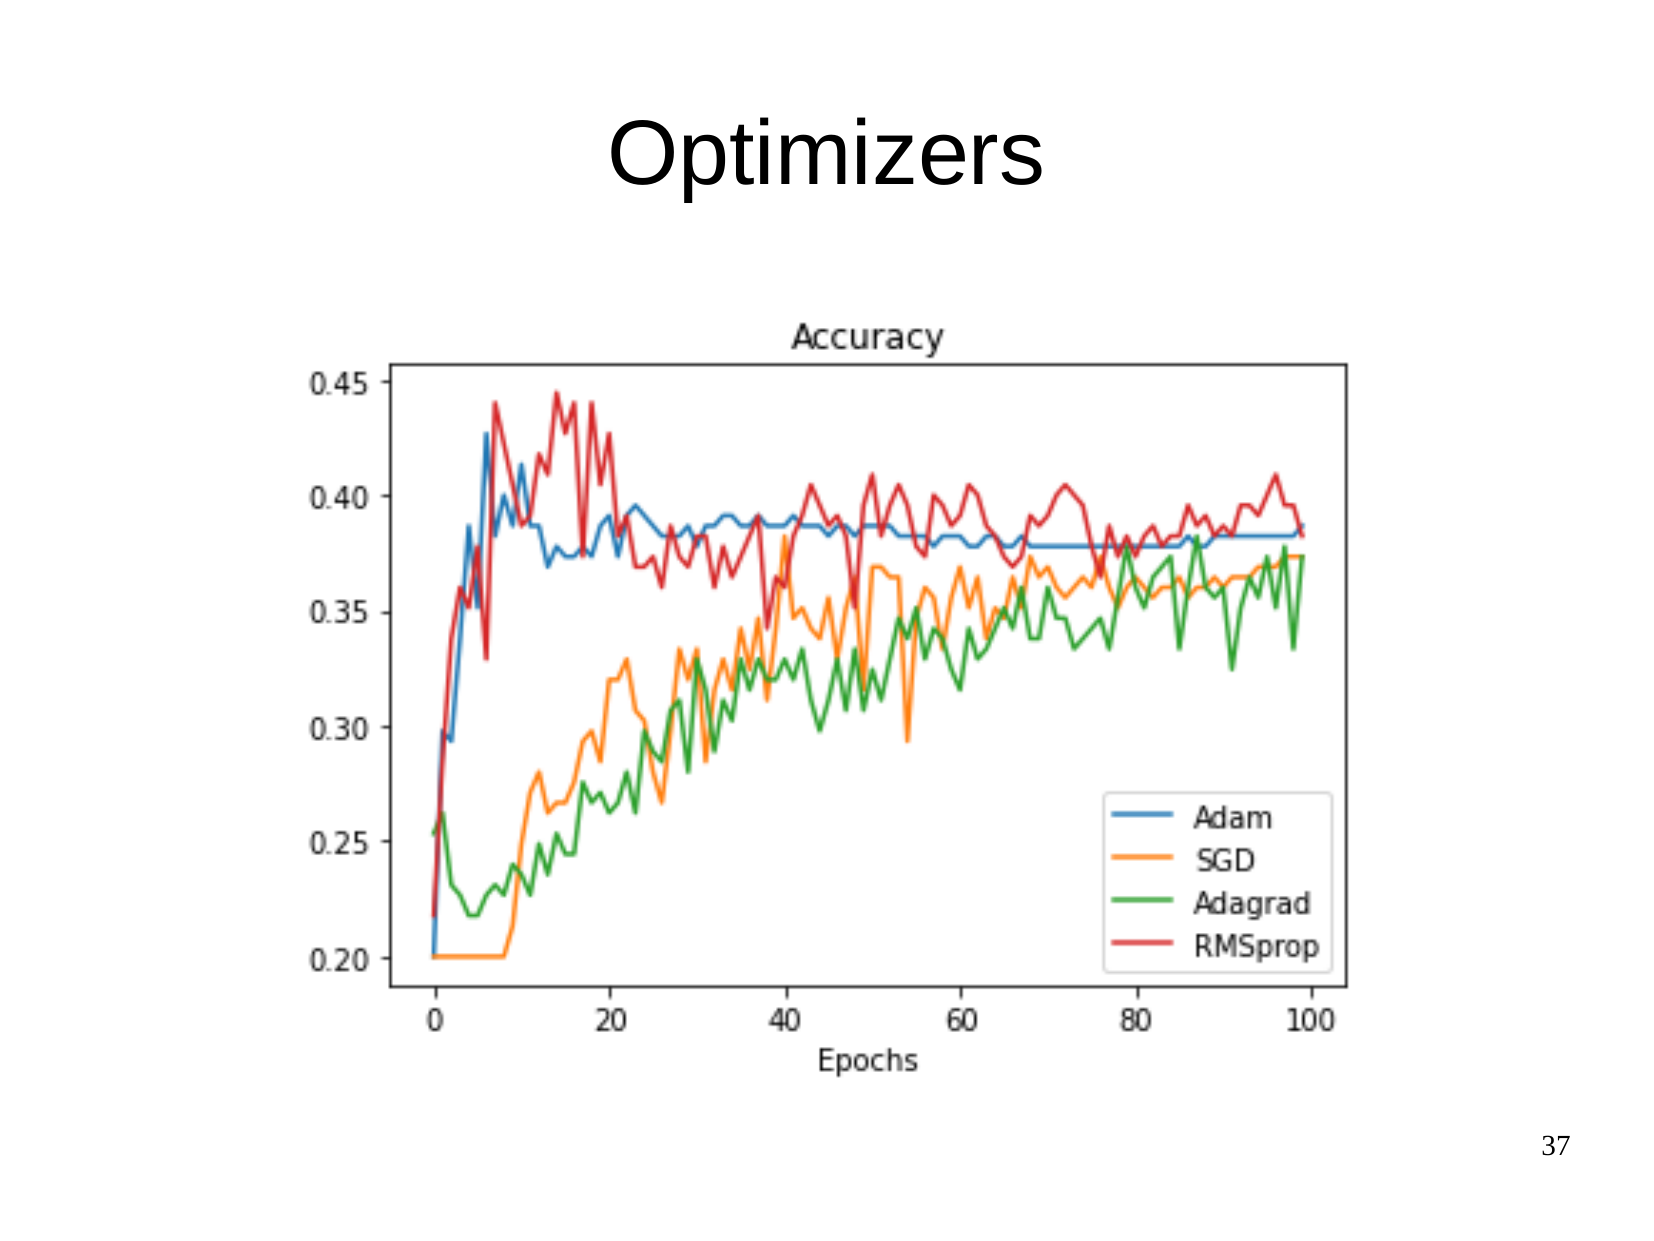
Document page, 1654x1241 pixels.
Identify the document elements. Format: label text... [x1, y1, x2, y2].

title Optimizers [82, 49, 1571, 257]
picture [253, 290, 1400, 1109]
